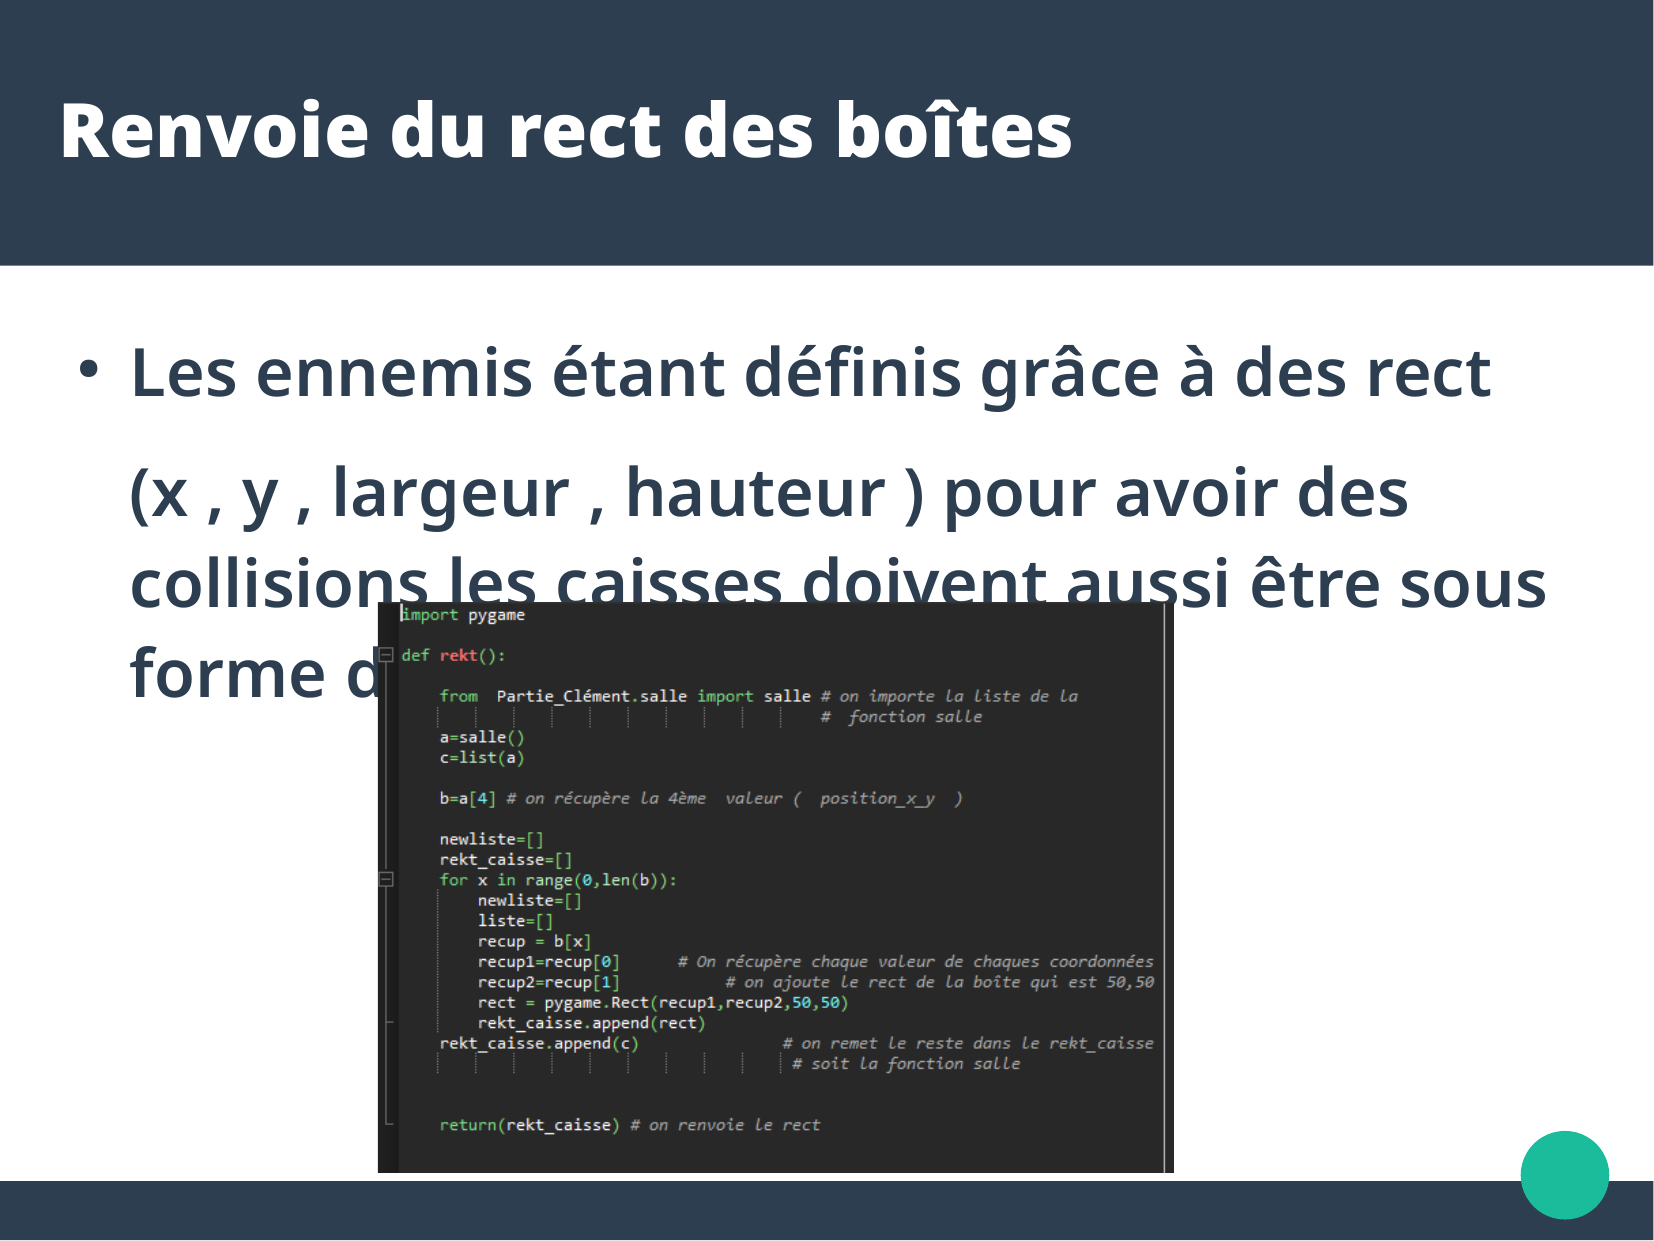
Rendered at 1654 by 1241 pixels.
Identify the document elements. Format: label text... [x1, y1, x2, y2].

title Renvoie du rect des boîtes [59, 49, 1595, 207]
list Les ennemis étant définis grâce à des rect (x , y , largeur , hauteur ) pour avoir des collisions les caisses doivent aussi être sous forme de rect : [59, 324, 1595, 1152]
picture [377, 602, 1174, 1173]
